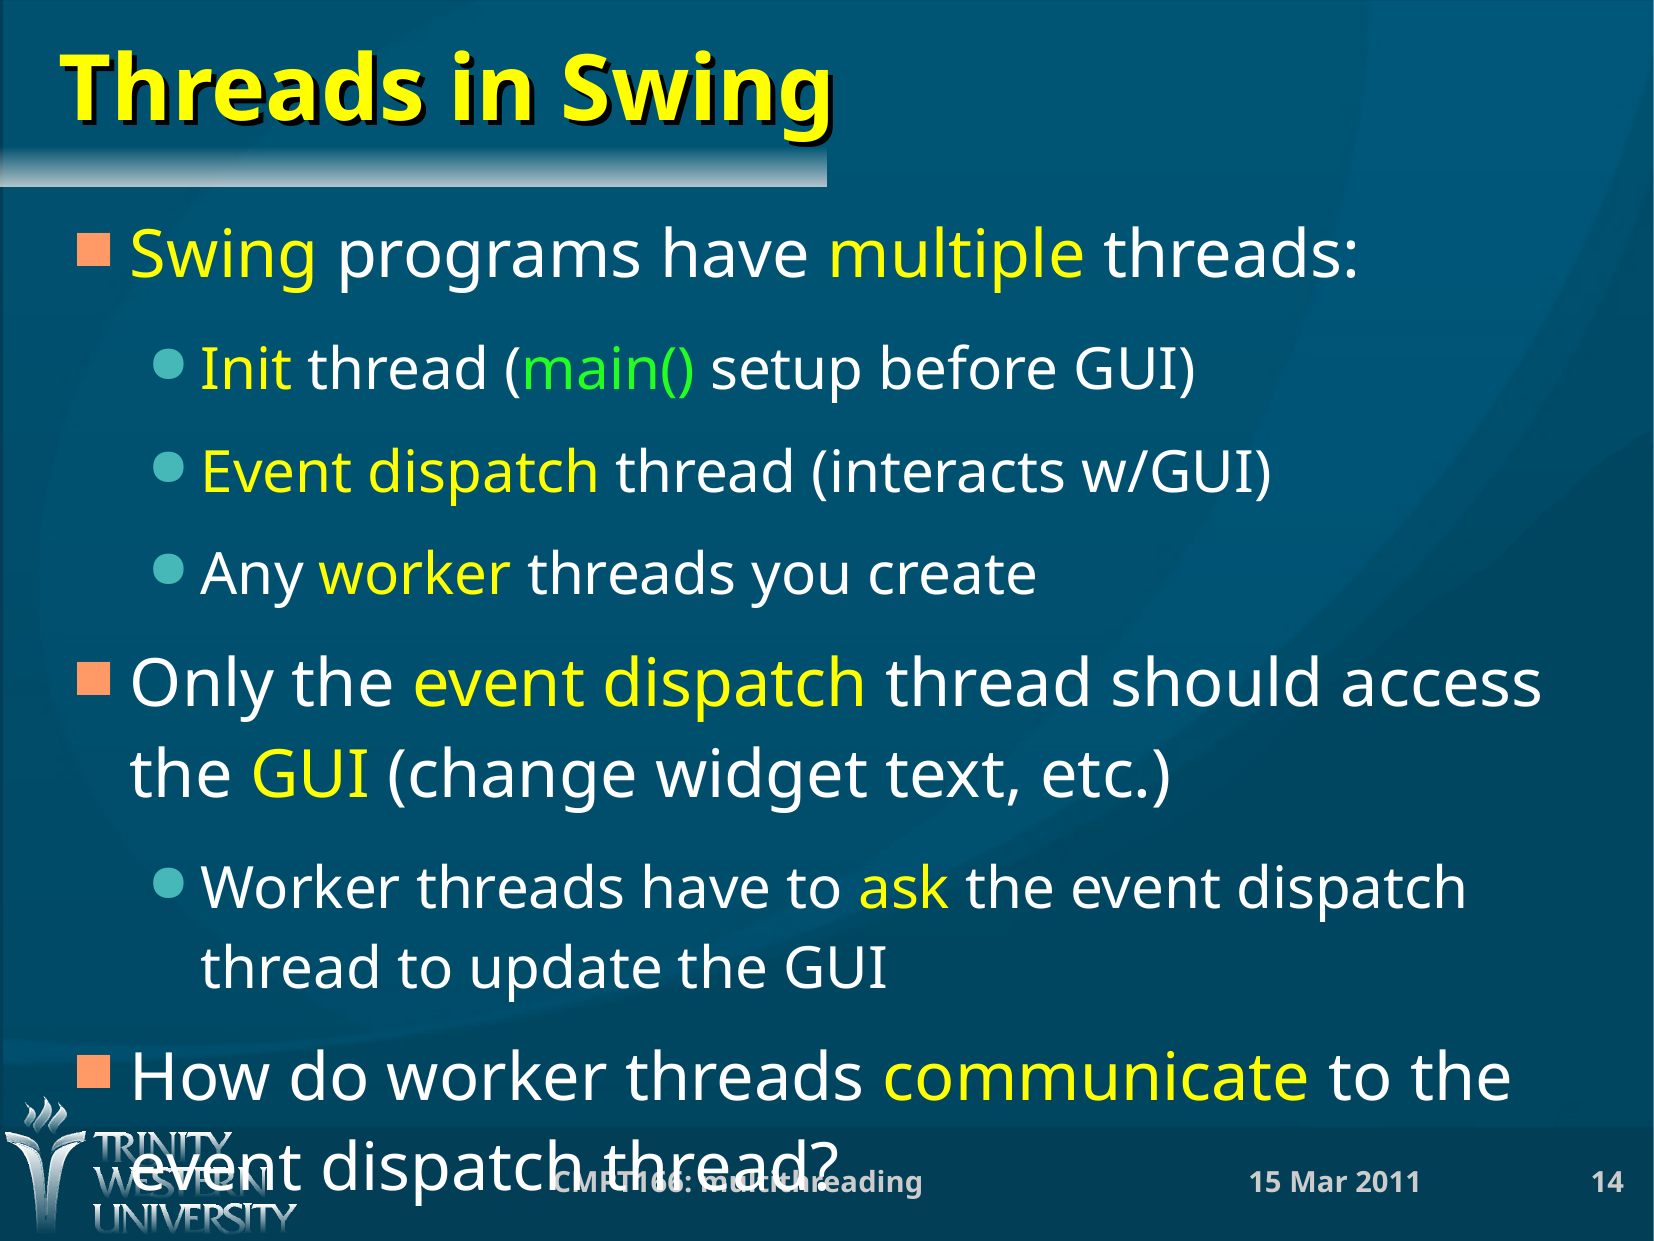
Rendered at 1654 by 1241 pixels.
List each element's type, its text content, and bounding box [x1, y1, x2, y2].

list Swing programs have multiple threads: Init thread (main() setup before GUI) Event dispatch thread (interacts w/GUI) Any worker threads you create Only the event dispatch thread should access the GUI (change widget text, etc.) Worker threads have to ask the event dispatch thread to update the GUI How do worker threads communicate to the event dispatch thread? [59, 206, 1625, 1088]
picture [38, 1227, 54, 1232]
title Threads in Swing [59, 19, 1595, 148]
